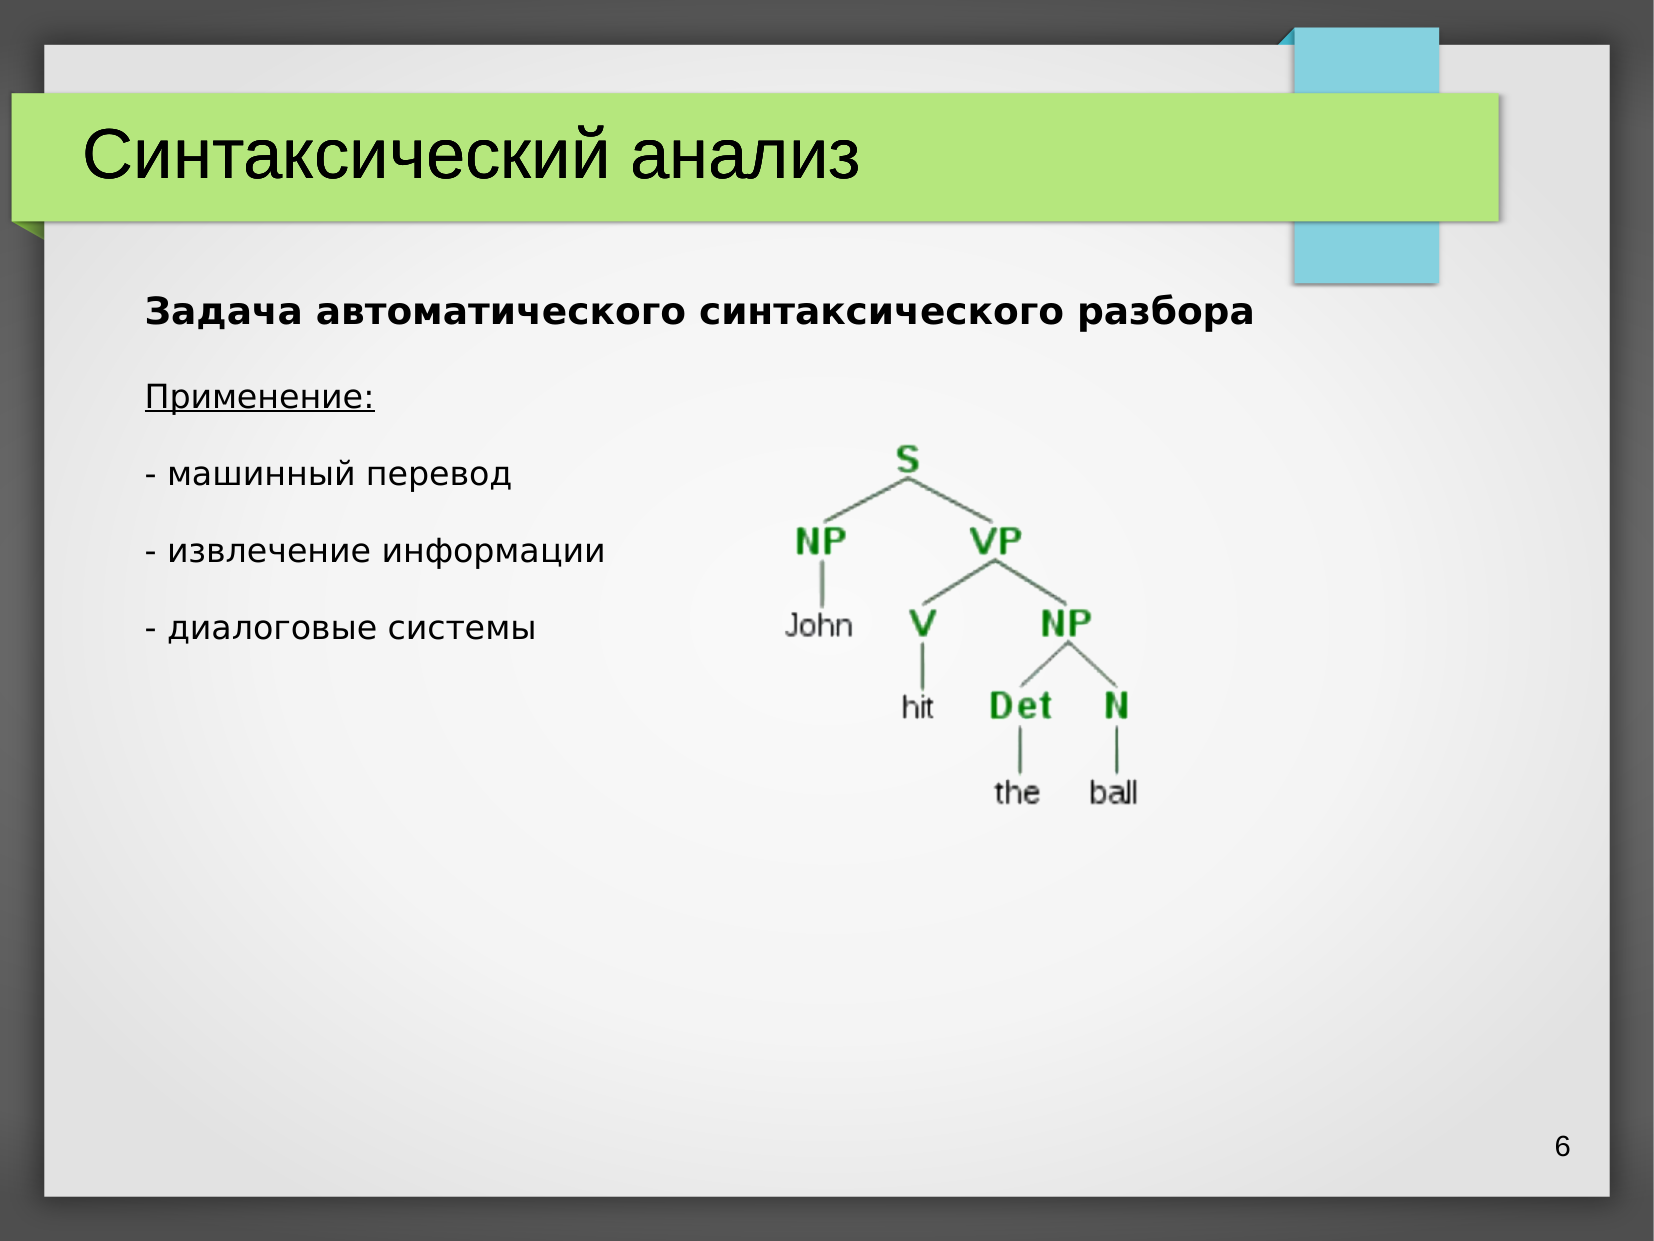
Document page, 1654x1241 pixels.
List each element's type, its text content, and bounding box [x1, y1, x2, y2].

picture [0, 0, 1654, 1241]
text_box Задача автоматического синтаксического разбора Применение: - машинный перевод - извлечение информации - диалоговые системы [129, 282, 1312, 698]
title Синтаксический анализ [82, 114, 993, 194]
